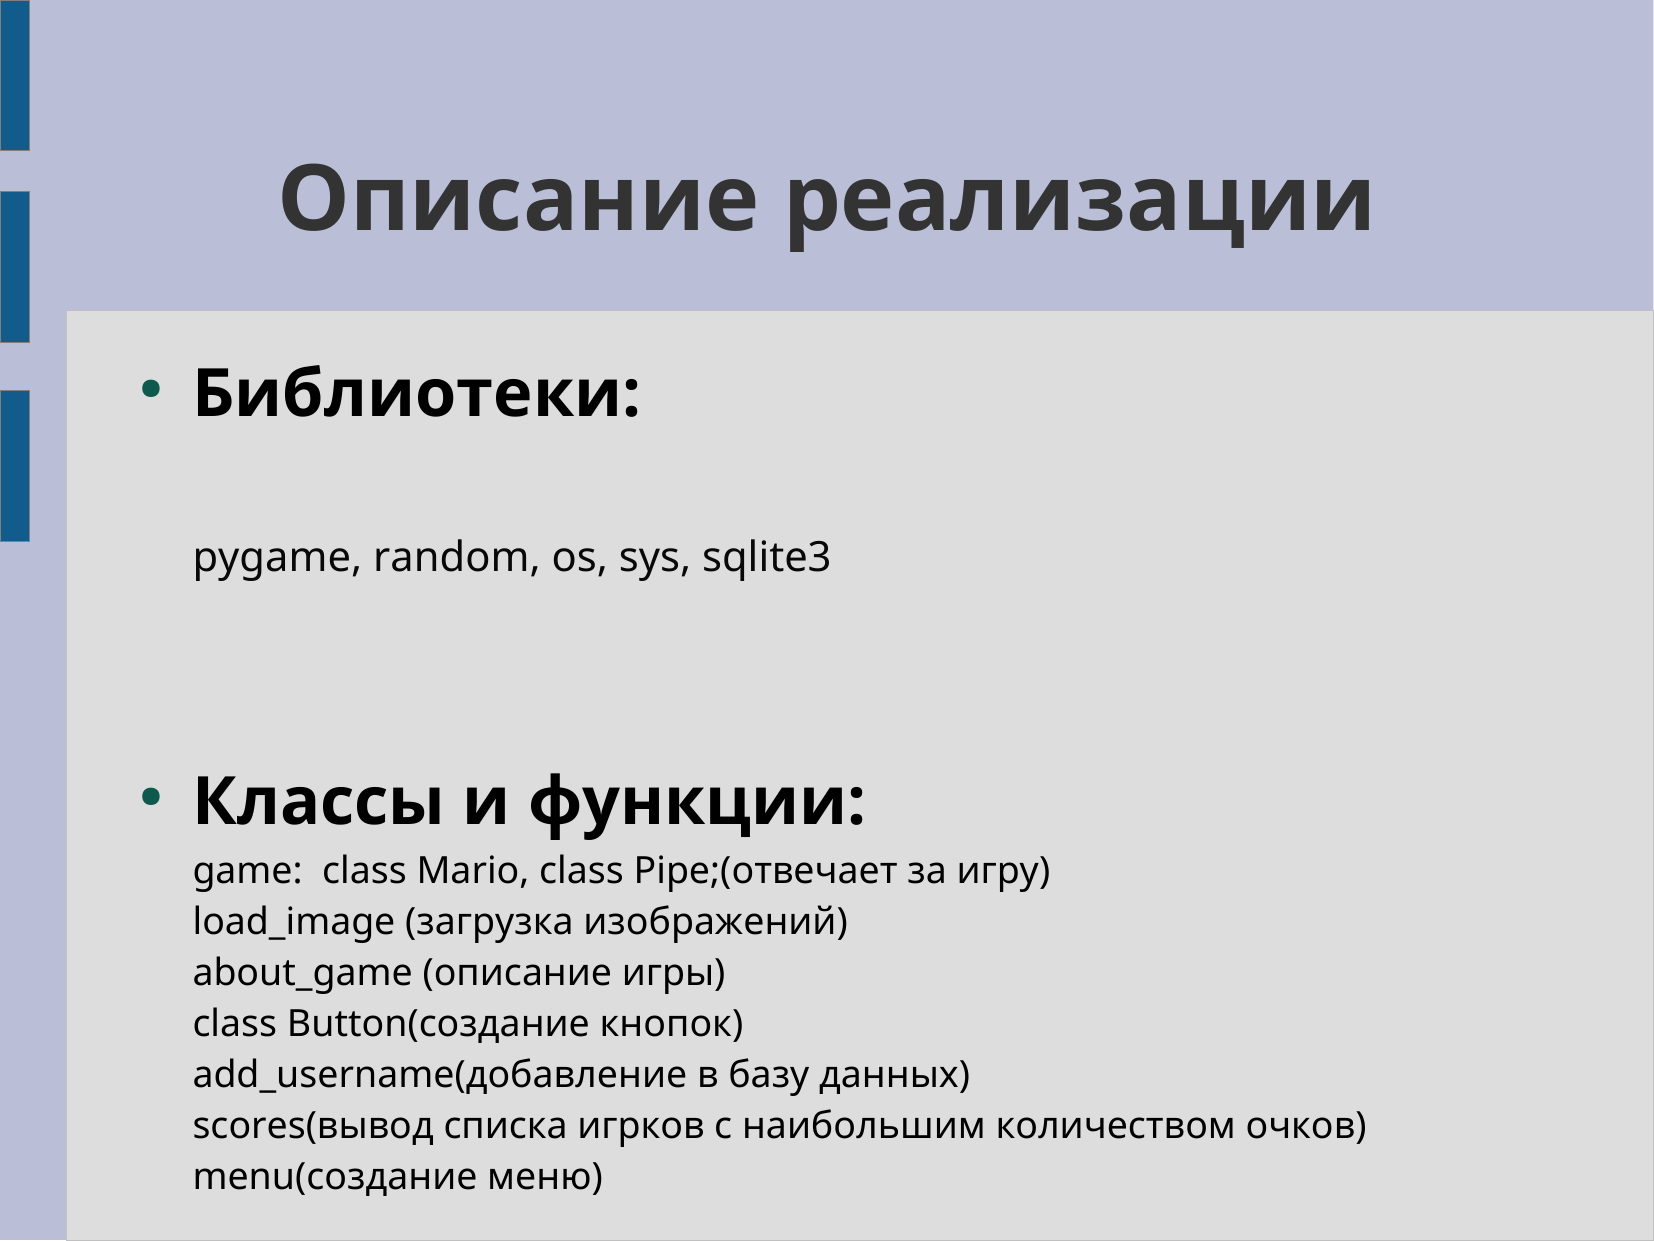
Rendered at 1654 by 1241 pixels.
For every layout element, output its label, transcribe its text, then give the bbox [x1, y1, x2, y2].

title Описание реализации [121, 91, 1534, 299]
list Библиотеки: pygame, random, os, sys, sqlite3 [121, 344, 1534, 718]
list Классы и функции: game: class Mario, class Pipe;(отвечает за игру) load_image (загрузка изображений) about_game (описание игры) class Button(создание кнопок) add_username(добавление в базу данных) scores(вывод списка игрков с наибольшим количеством очков) menu(создание меню) [121, 752, 1534, 1230]
